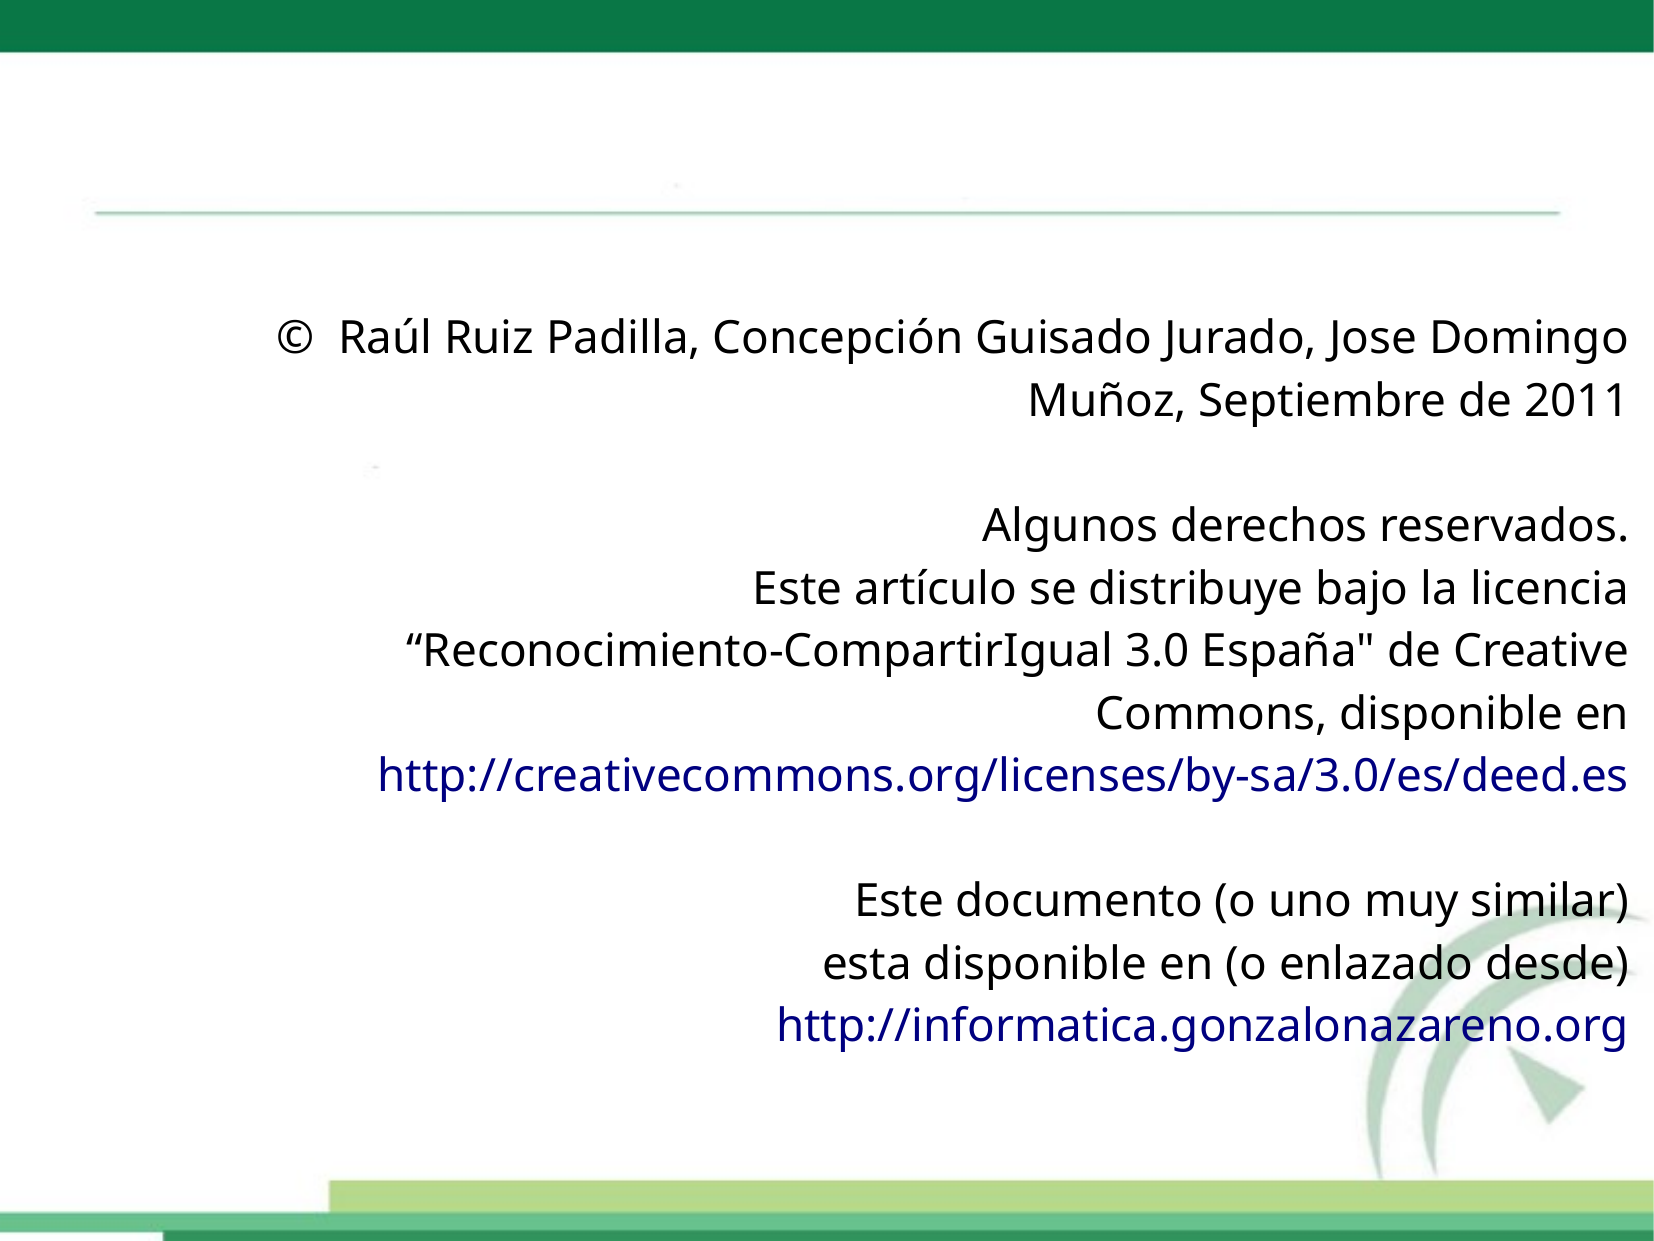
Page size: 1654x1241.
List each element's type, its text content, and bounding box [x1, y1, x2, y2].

title [88, 58, 1577, 266]
text_box © Raúl Ruiz Padilla, Concepción Guisado Jurado, Jose Domingo Muñoz, Septiembre de 2011 Algunos derechos reservados. Este artículo se distribuye bajo la licencia “Reconocimiento-CompartirIgual 3.0 España" de Creative Commons, disponible en http://creativecommons.org/licenses/by-sa/3.0/es/deed.es Este documento (o uno muy similar) esta disponible en (o enlazado desde) http://informatica.gonzalonazareno.org [227, 235, 1645, 1156]
picture [0, 0, 1654, 1241]
